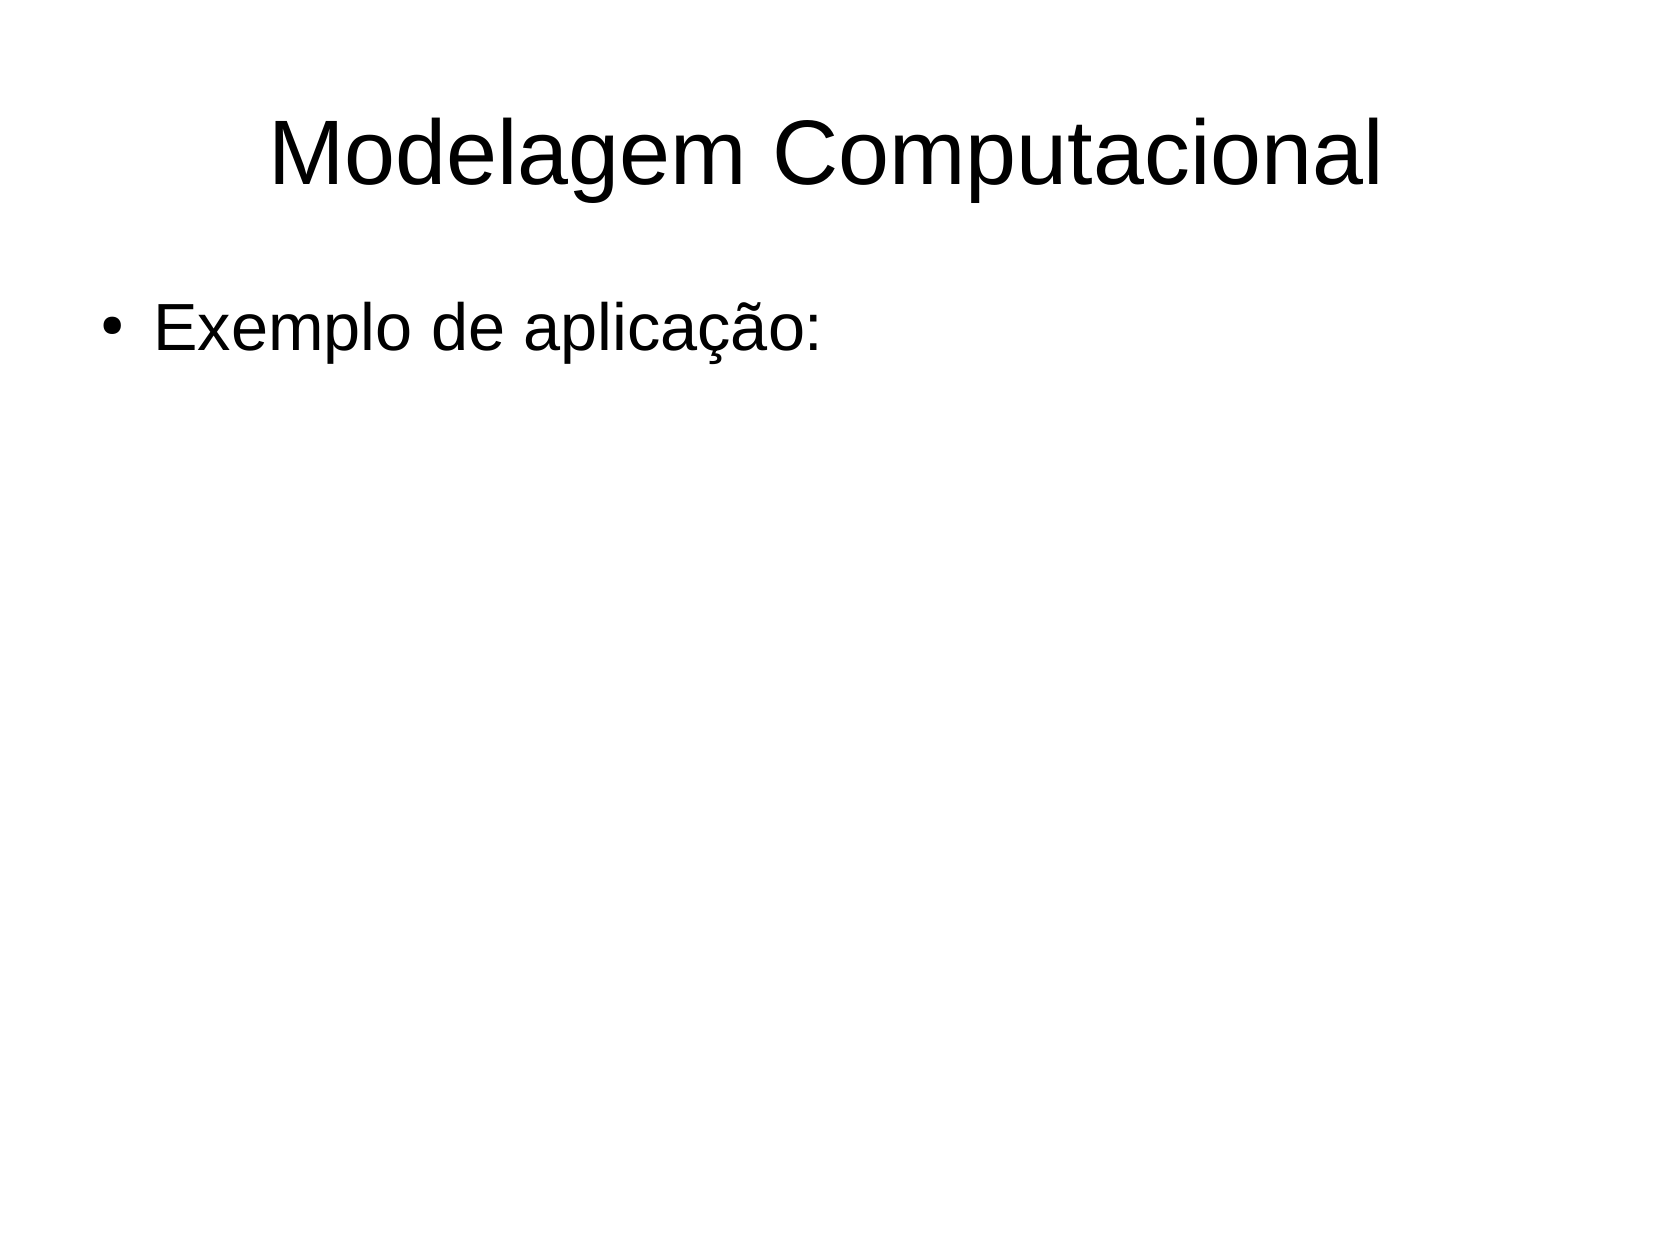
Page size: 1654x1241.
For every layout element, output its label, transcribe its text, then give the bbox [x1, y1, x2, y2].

list Exemplo de aplicação: [82, 290, 1571, 1010]
title Modelagem Computacional [82, 49, 1571, 257]
